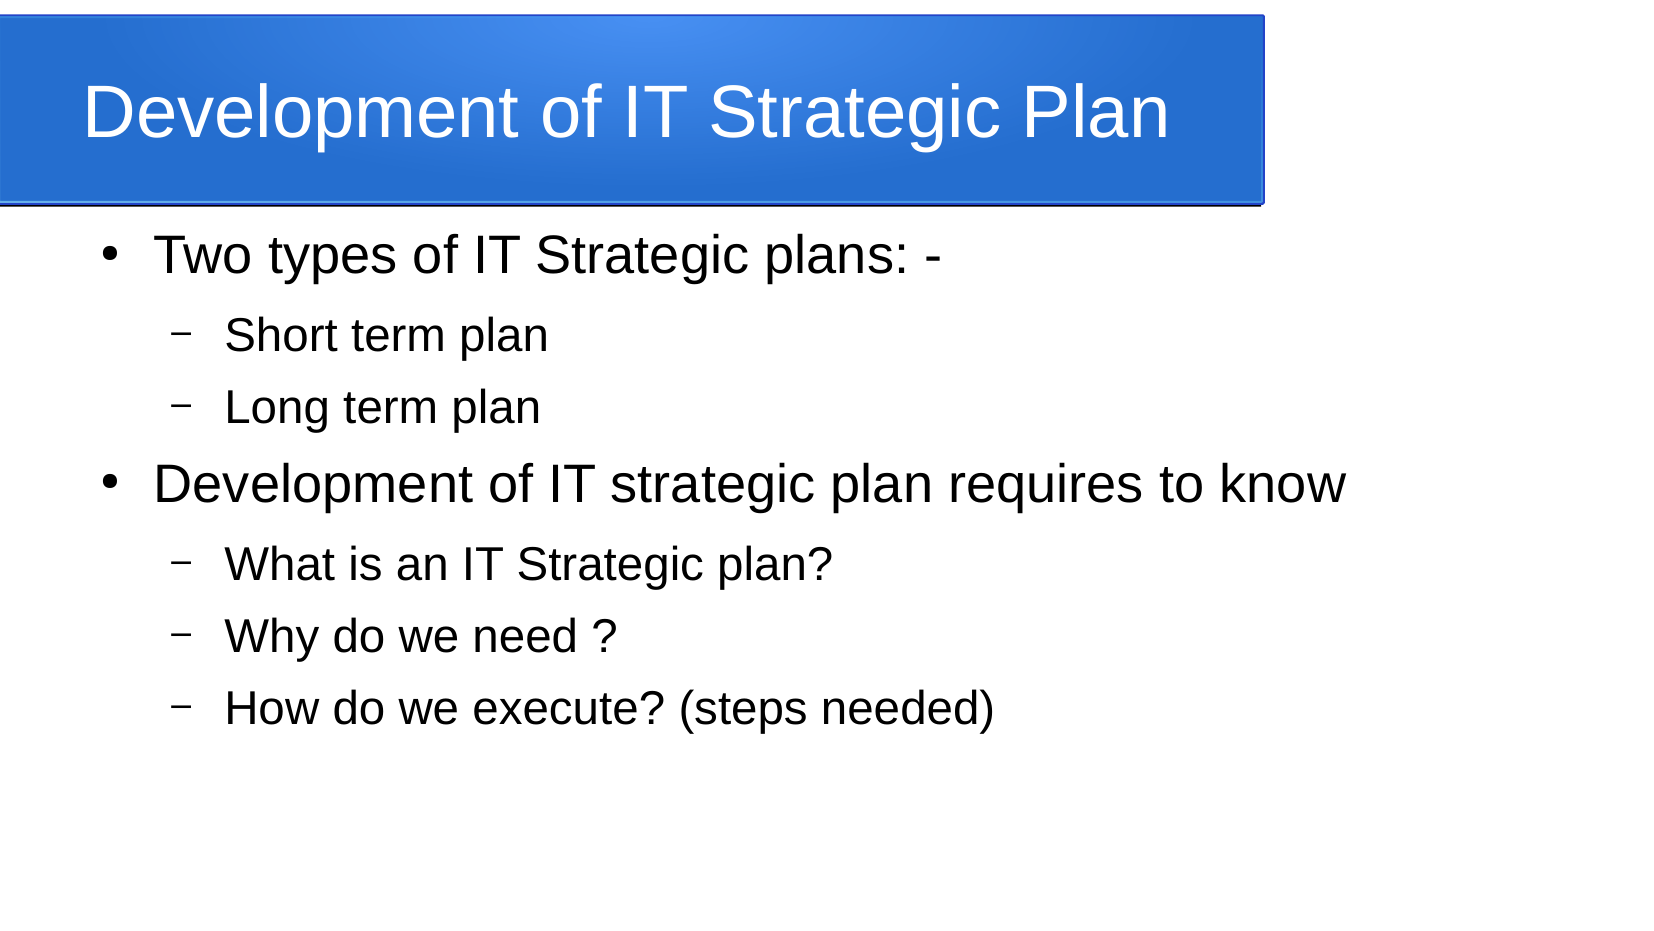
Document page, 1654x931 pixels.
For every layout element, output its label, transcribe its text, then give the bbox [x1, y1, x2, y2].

title Development of IT Strategic Plan [82, 35, 1235, 189]
list Two types of IT Strategic plans: - Short term plan Long term plan Development of IT strategic plan requires to know What is an IT Strategic plan? Why do we need ? How do we execute? (steps needed) [82, 224, 1571, 764]
